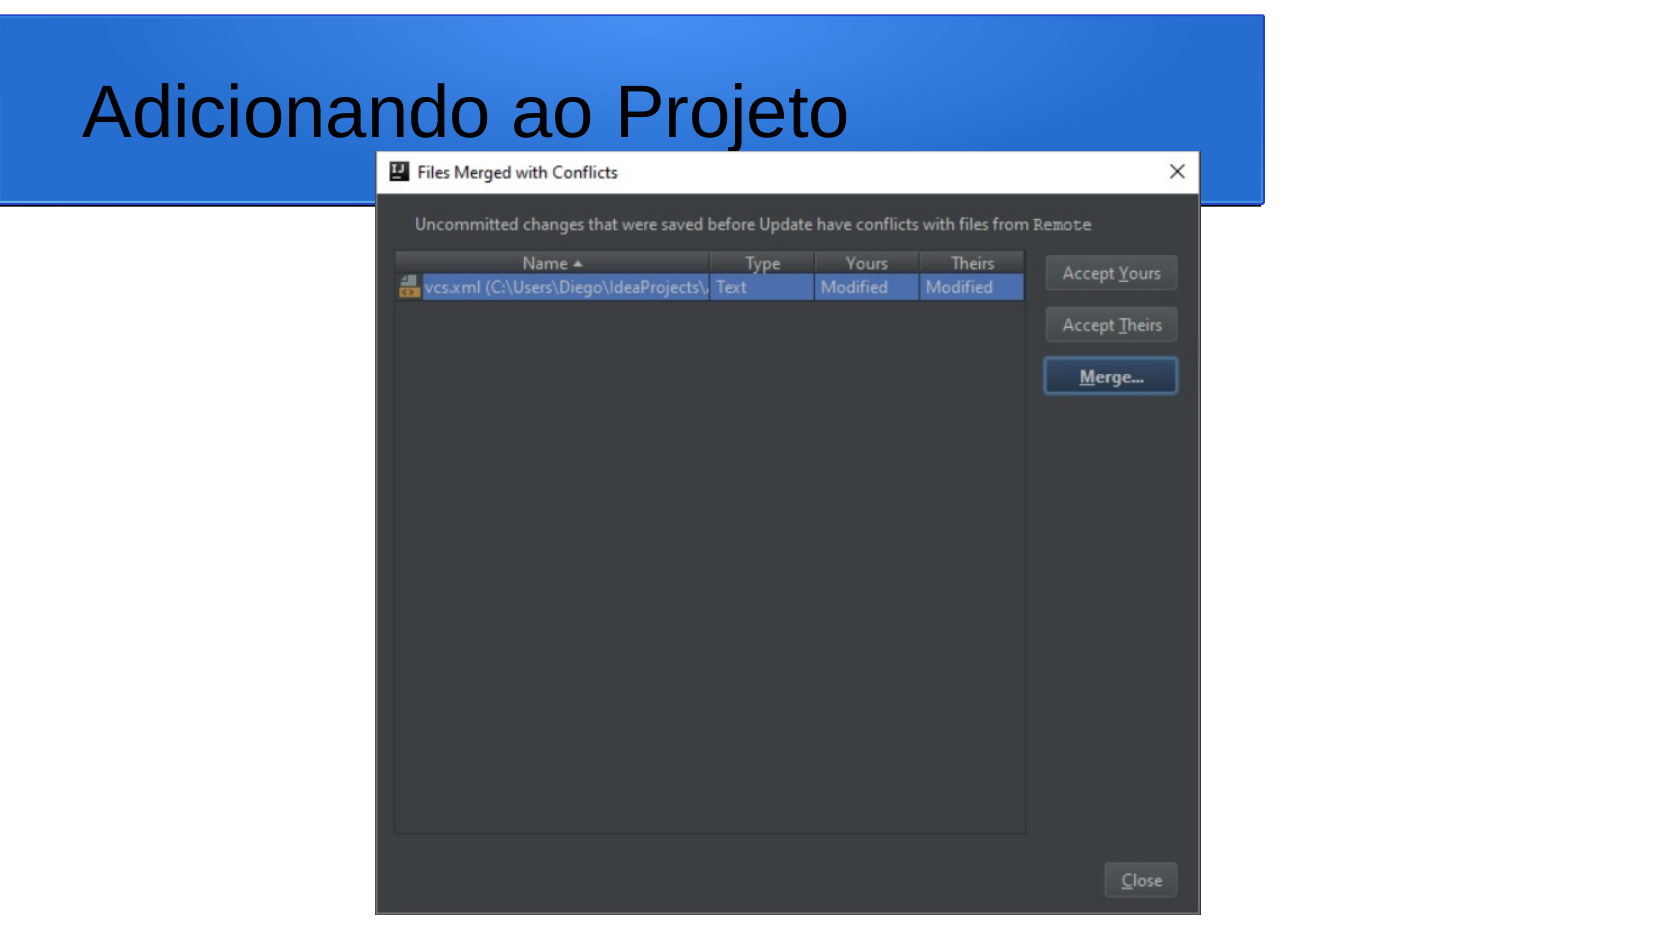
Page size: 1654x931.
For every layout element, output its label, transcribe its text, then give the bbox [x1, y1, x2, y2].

picture [375, 151, 1201, 916]
title Adicionando ao Projeto [82, 35, 1235, 189]
